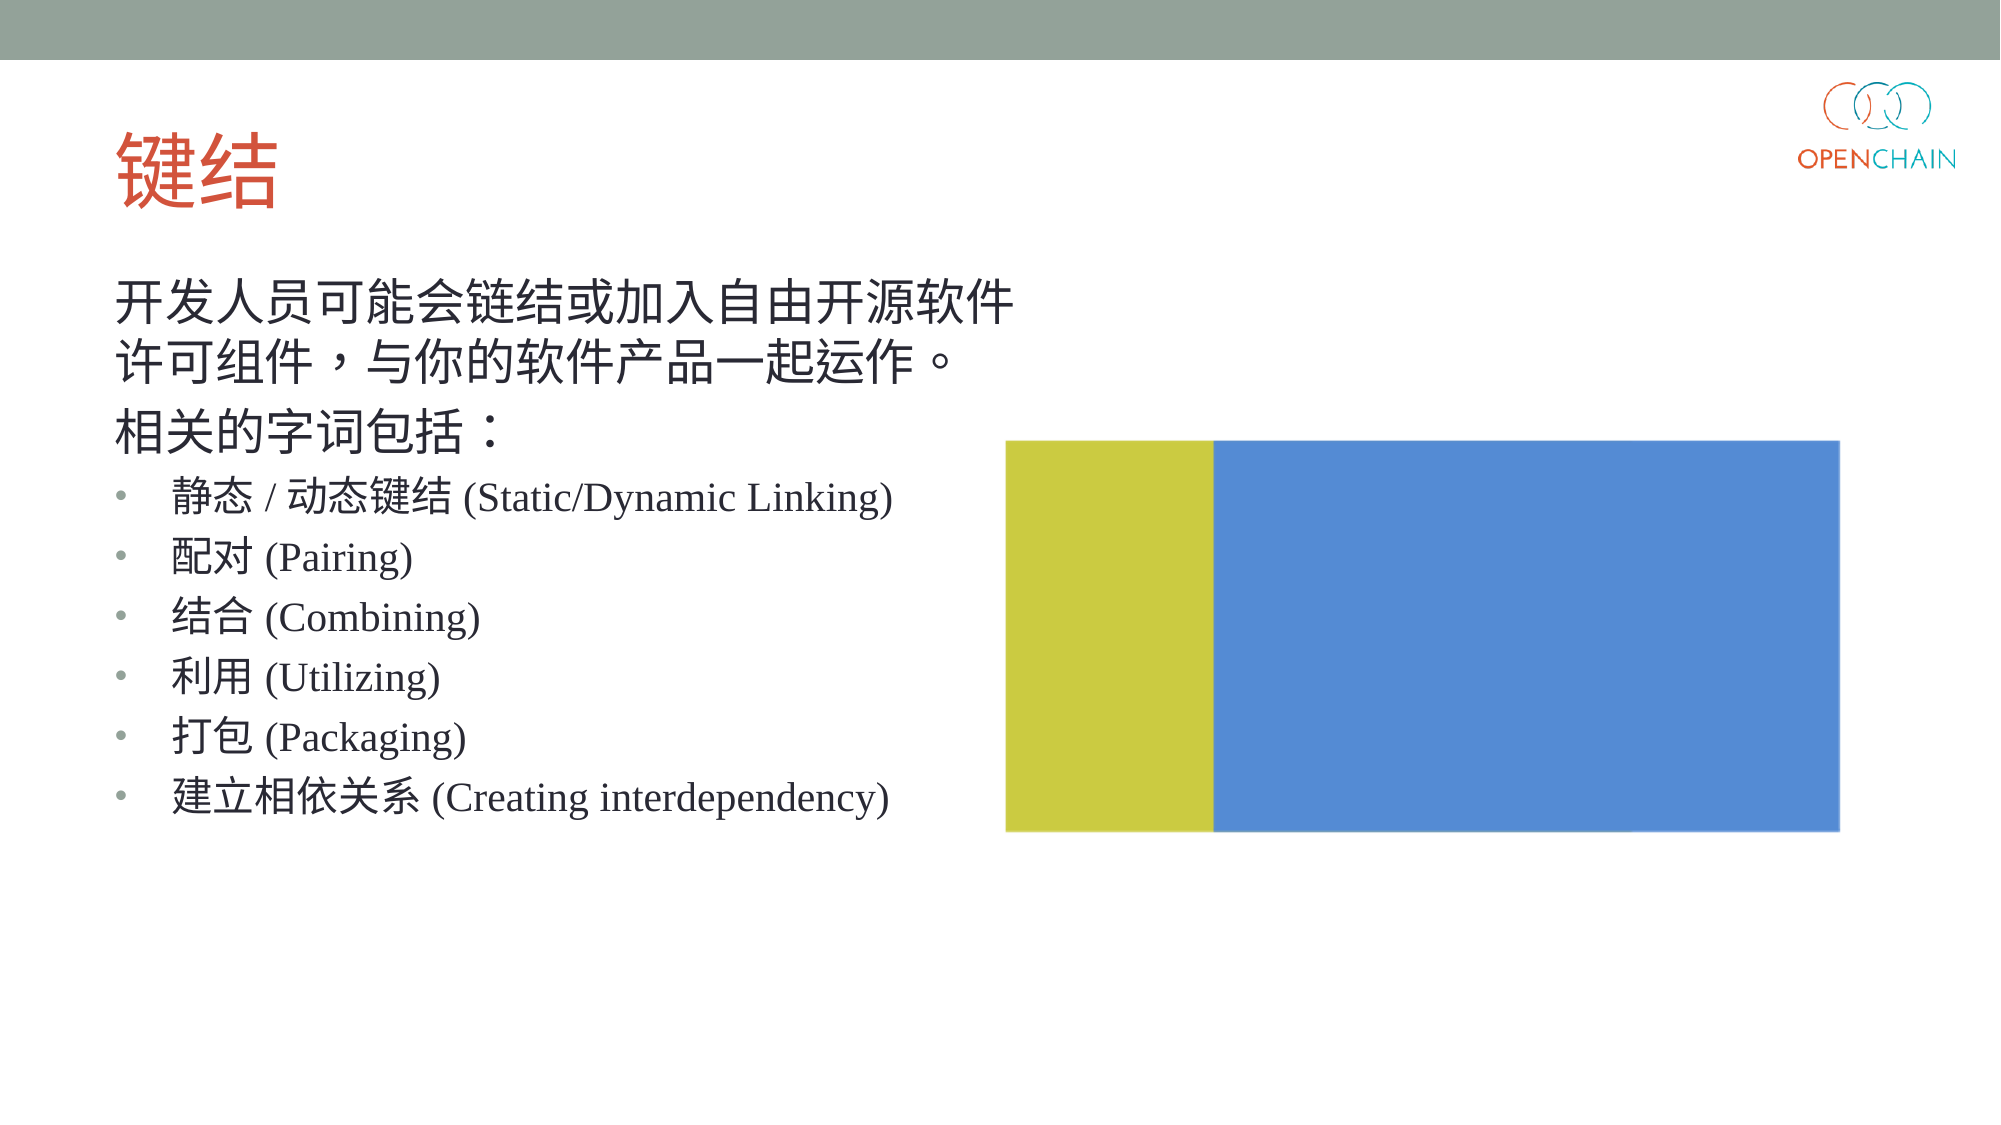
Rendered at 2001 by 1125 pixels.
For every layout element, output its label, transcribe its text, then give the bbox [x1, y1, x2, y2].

picture [1798, 82, 1955, 169]
title 键结 [99, 87, 1900, 250]
list 开发人员可能会链结或加入自由开源软件许可组件，与你的软件产品一起运作。 相关的字词包括： 静态/动态键结(Static/Dynamic Linking) 配对(Pairing) 结合(Combining) 利用(Utilizing) 打包(Packaging) 建立相依关系(Creating interdependency) [99, 262, 716, 1063]
picture [716, 236, 2000, 1089]
